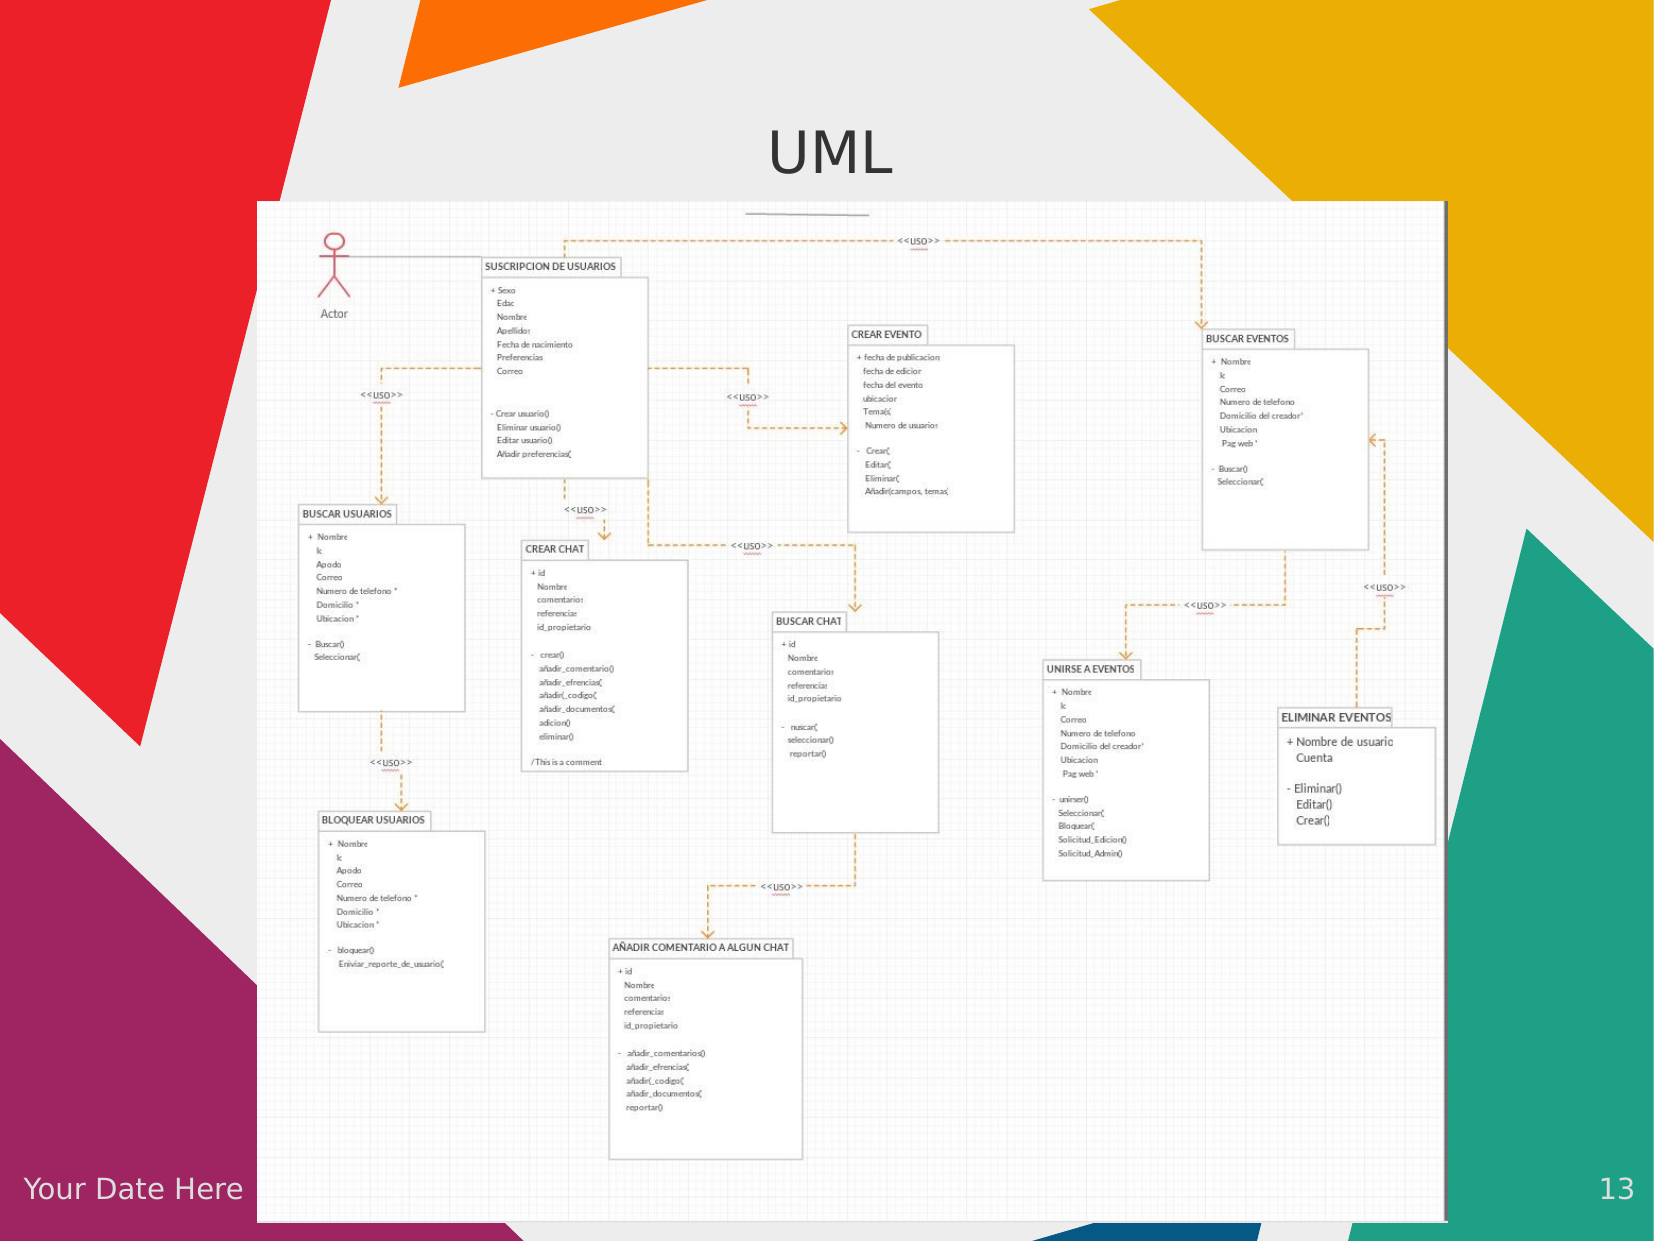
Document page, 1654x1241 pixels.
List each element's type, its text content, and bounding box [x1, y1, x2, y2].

picture [257, 201, 1448, 1223]
title UML [289, 49, 1372, 201]
